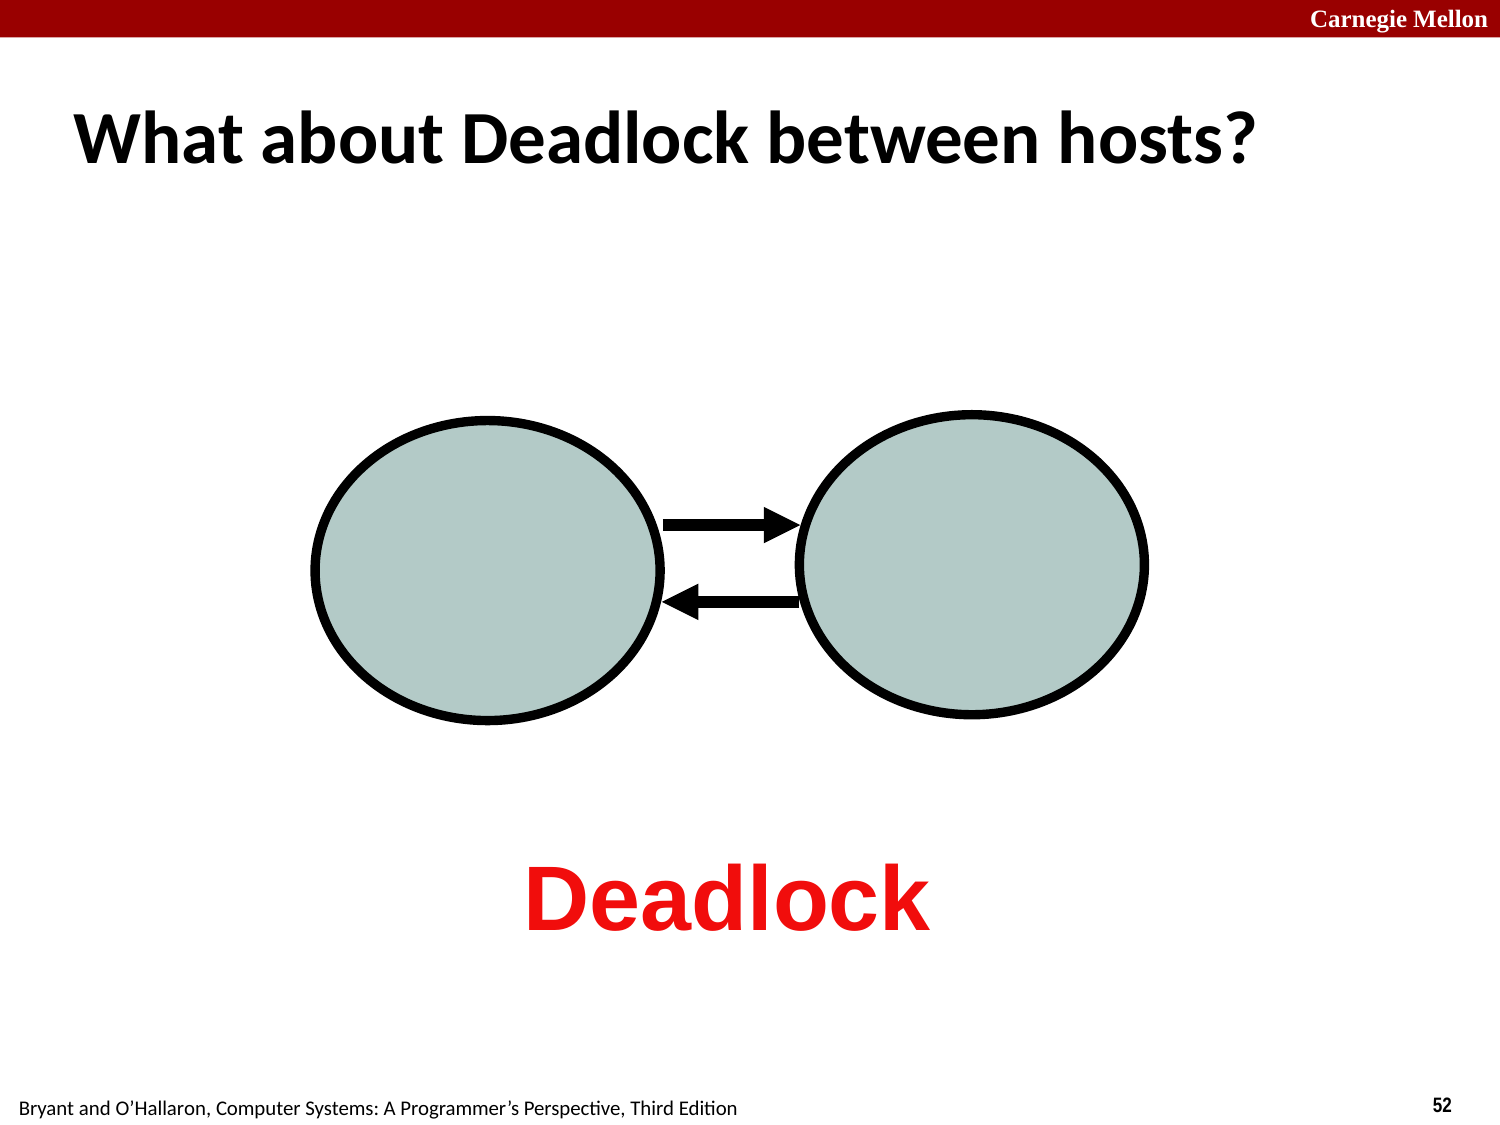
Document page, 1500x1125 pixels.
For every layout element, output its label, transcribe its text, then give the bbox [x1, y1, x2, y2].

text_box [799, 414, 1145, 715]
title What about Deadlock between hosts? [58, 71, 1304, 197]
text_box Deadlock [420, 840, 1036, 958]
text_box [315, 420, 661, 721]
